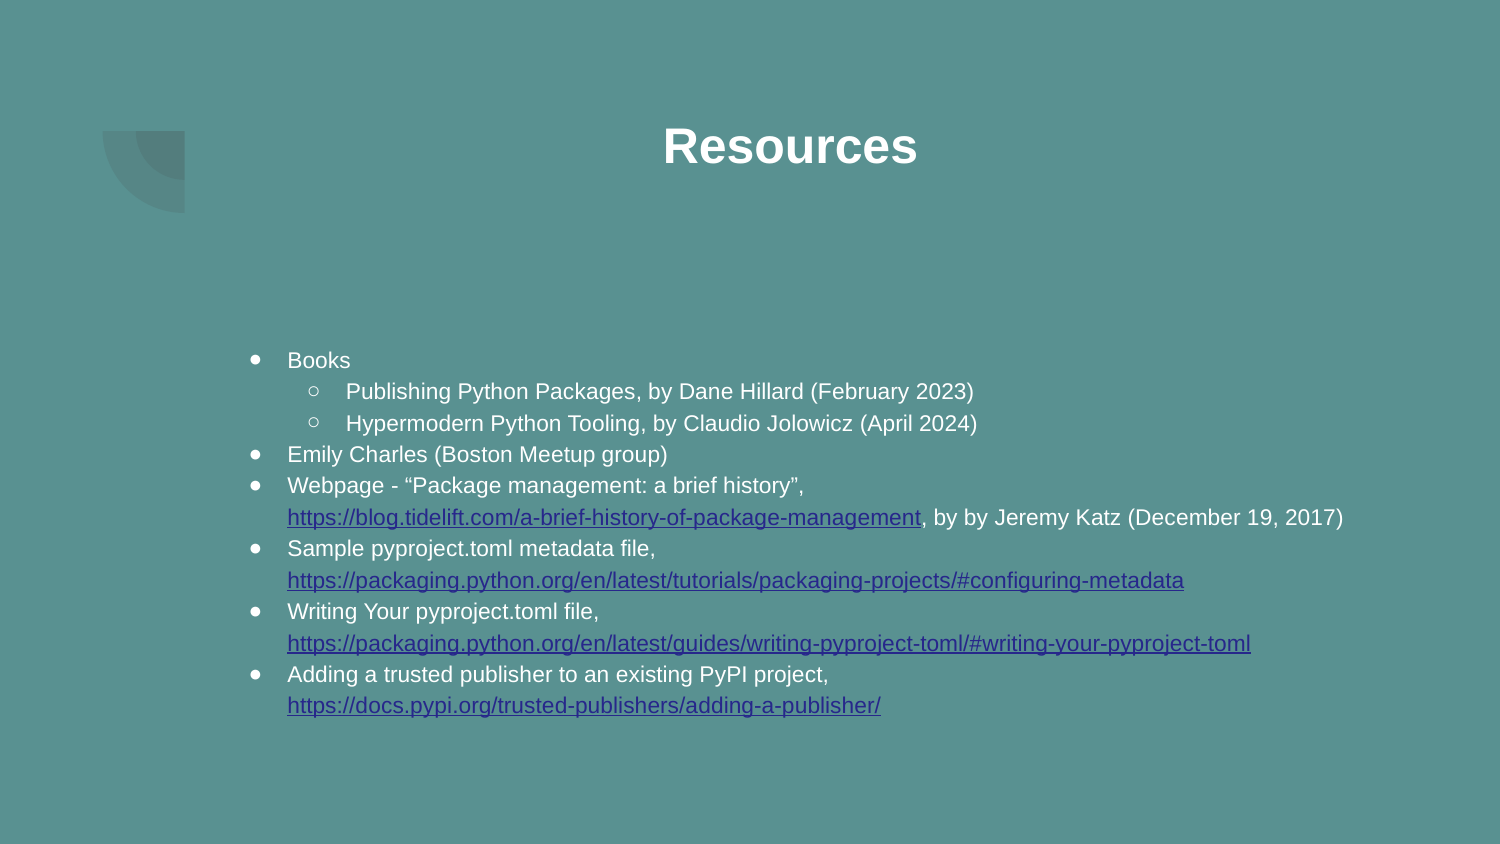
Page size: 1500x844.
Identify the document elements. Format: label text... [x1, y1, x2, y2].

title Resources [213, 98, 1368, 263]
list Books Publishing Python Packages, by Dane Hillard (February 2023) Hypermodern Python Tooling, by Claudio Jolowicz (April 2024) Emily Charles (Boston Meetup group) Webpage - “Package management: a brief history”, https://blog.tidelift.com/a-brief-history-of-package-management, by by Jeremy Katz (December 19, 2017) Sample pyproject.toml metadata file, https://packaging.python.org/en/latest/tutorials/packaging-projects/#configuring-metadata Writing Your pyproject.toml file, https://packaging.python.org/en/latest/guides/writing-pyproject-toml/#writing-your-pyproject-toml Adding a trusted publisher to an existing PyPI project, https://docs.pypi.org/trusted-publishers/adding-a-publisher/ [213, 326, 1368, 744]
